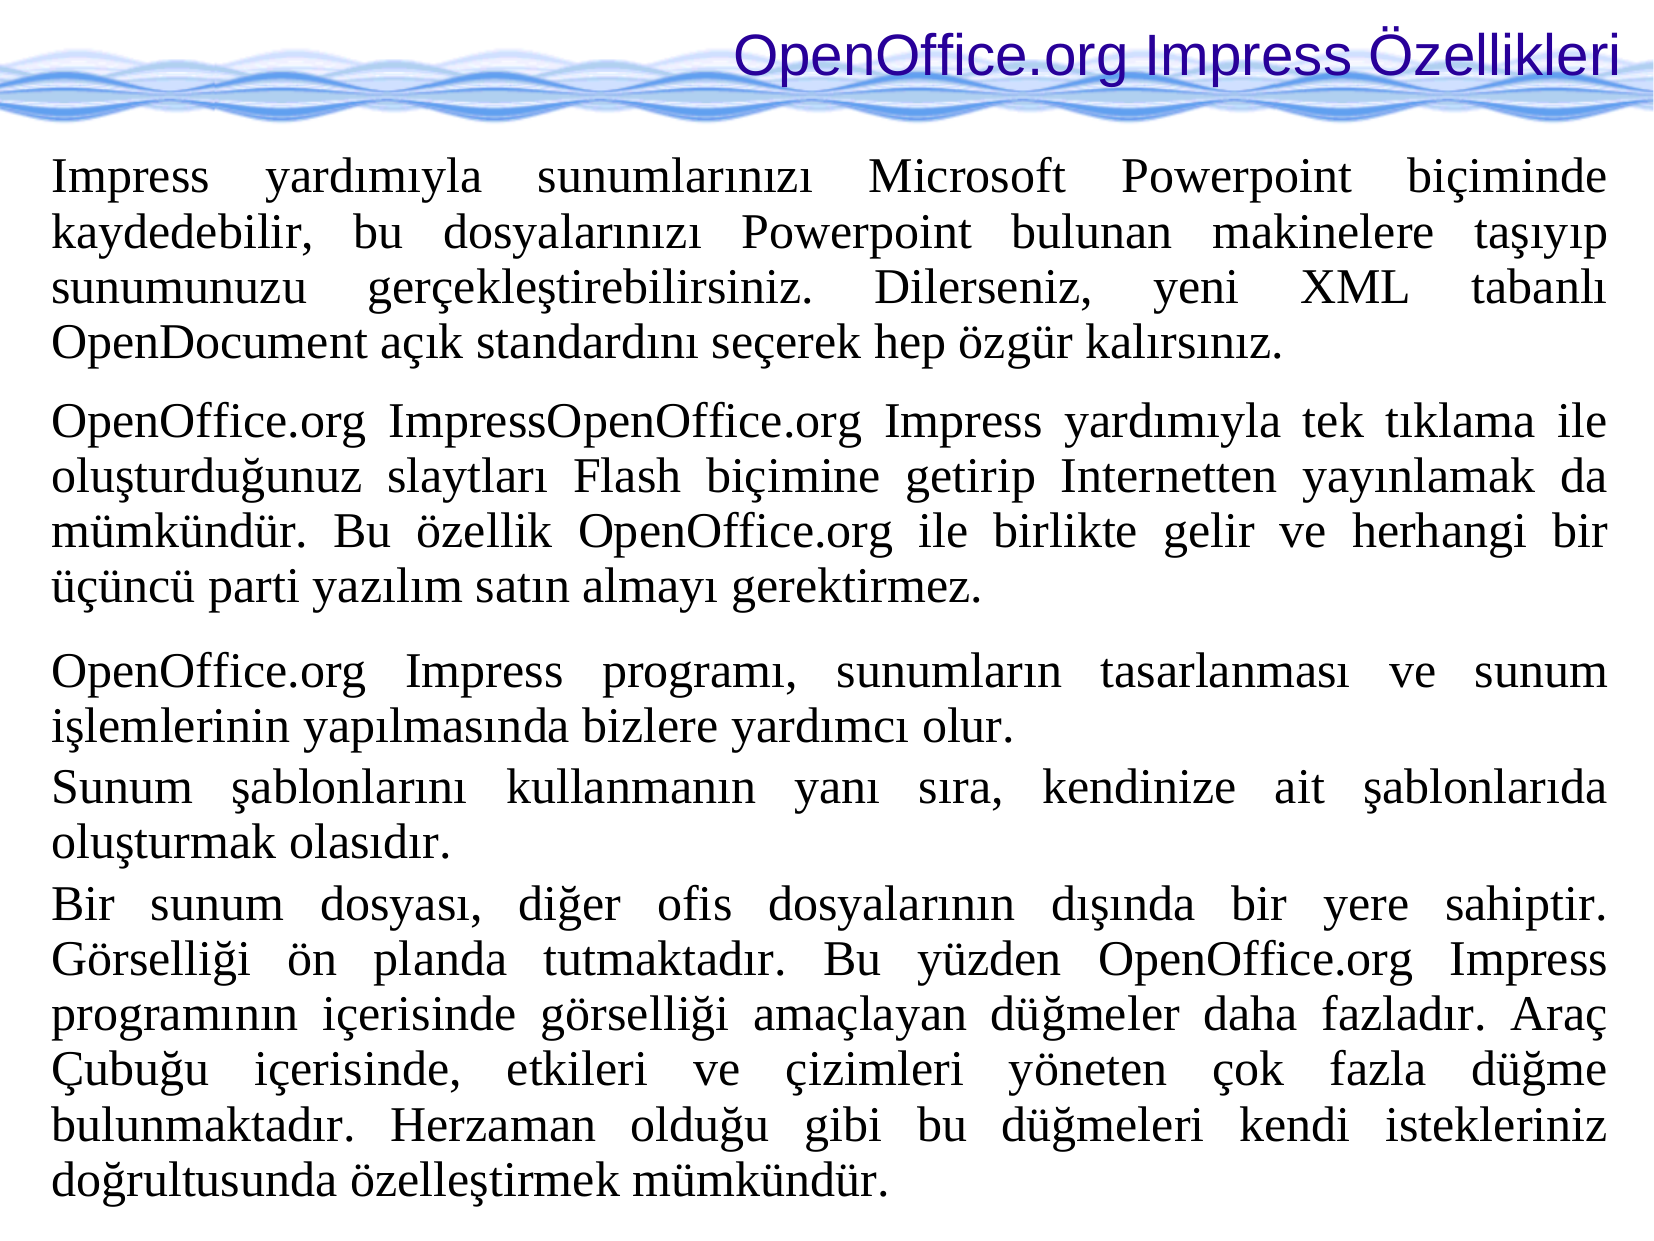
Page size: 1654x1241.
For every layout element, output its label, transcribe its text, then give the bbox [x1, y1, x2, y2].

picture [0, 41, 1654, 129]
text_box OpenOffice.org Impress Özellikleri [590, 15, 1654, 96]
text_box Impress yardımıyla sunumlarınızı Microsoft Powerpoint biçiminde kaydedebilir, bu dosyalarınızı Powerpoint bulunan makinelere taşıyıp sunumunuzu gerçekleştirebilirsiniz. Dilerseniz, yeni XML tabanlı OpenDocument açık standardını seçerek hep özgür kalırsınız. OpenOffice.org ImpressOpenOffice.org Impress yardımıyla tek tıklama ile oluşturduğunuz slaytları Flash biçimine getirip Internetten yayınlamak da mümkündür. Bu özellik OpenOffice.org ile birlikte gelir ve herhangi bir üçüncü parti yazılım satın almayı gerektirmez. OpenOffice.org Impress programı, sunumların tasarlanması ve sunum işlemlerinin yapılmasında bizlere yardımcı olur. Sunum şablonlarını kullanmanın yanı sıra, kendinize ait şablonlarıda oluşturmak olasıdır. Bir sunum dosyası, diğer ofis dosyalarının dışında bir yere sahiptir. Görselliği ön planda tutmaktadır. Bu yüzden OpenOffice.org Impress programının içerisinde görselliği amaçlayan düğmeler daha fazladır. Araç Çubuğu içerisinde, etkileri ve çizimleri yöneten çok fazla düğme bulunmaktadır. Herzaman olduğu gibi bu düğmeleri kendi istekleriniz doğrultusunda özelleştirmek mümkündür. [36, 141, 1625, 1234]
